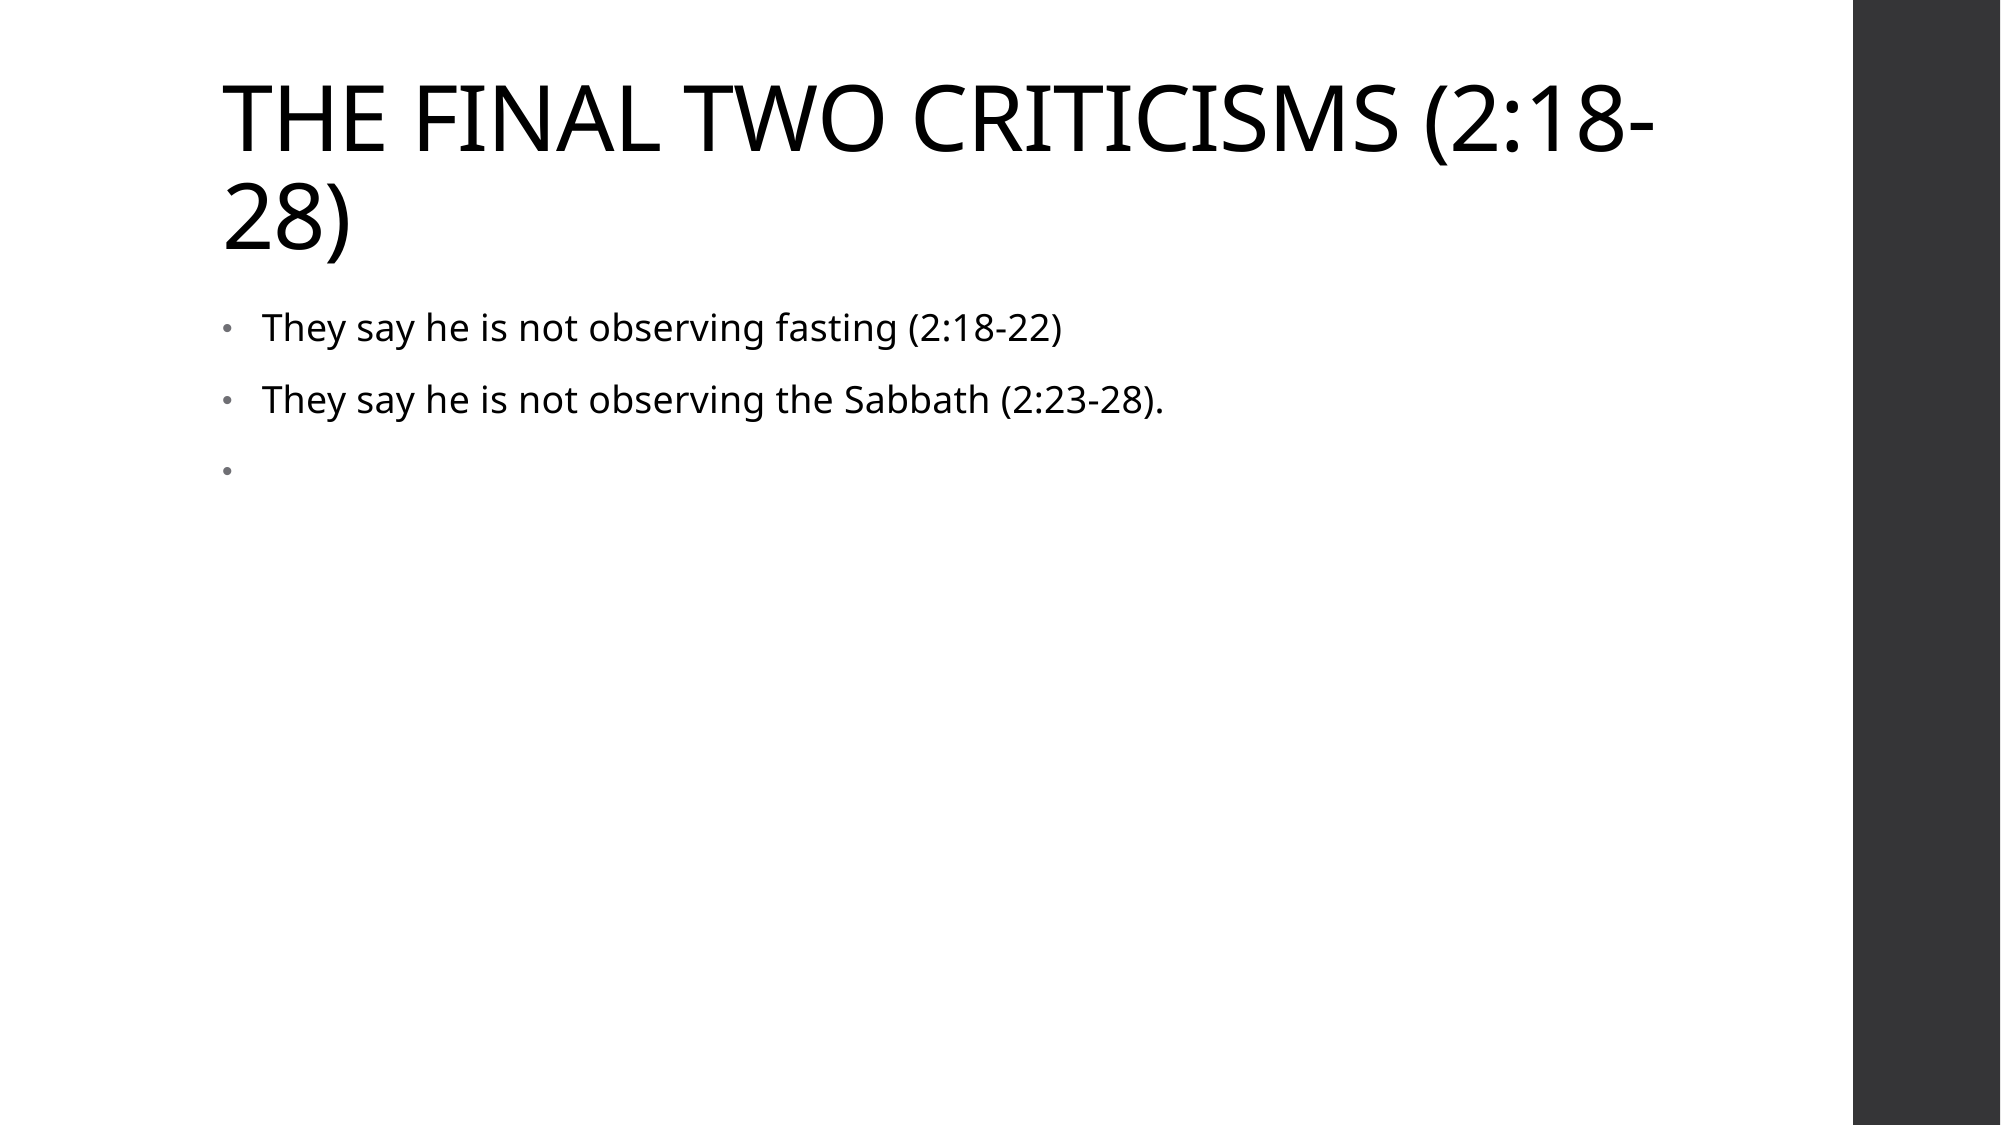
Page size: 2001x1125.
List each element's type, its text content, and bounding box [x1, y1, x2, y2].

list They say he is not observing fasting (2:18-22) They say he is not observing the Sabbath (2:23-28). [206, 299, 1617, 1014]
title THE FINAL TWO CRITICISMS (2:18-28) [206, 60, 1797, 278]
